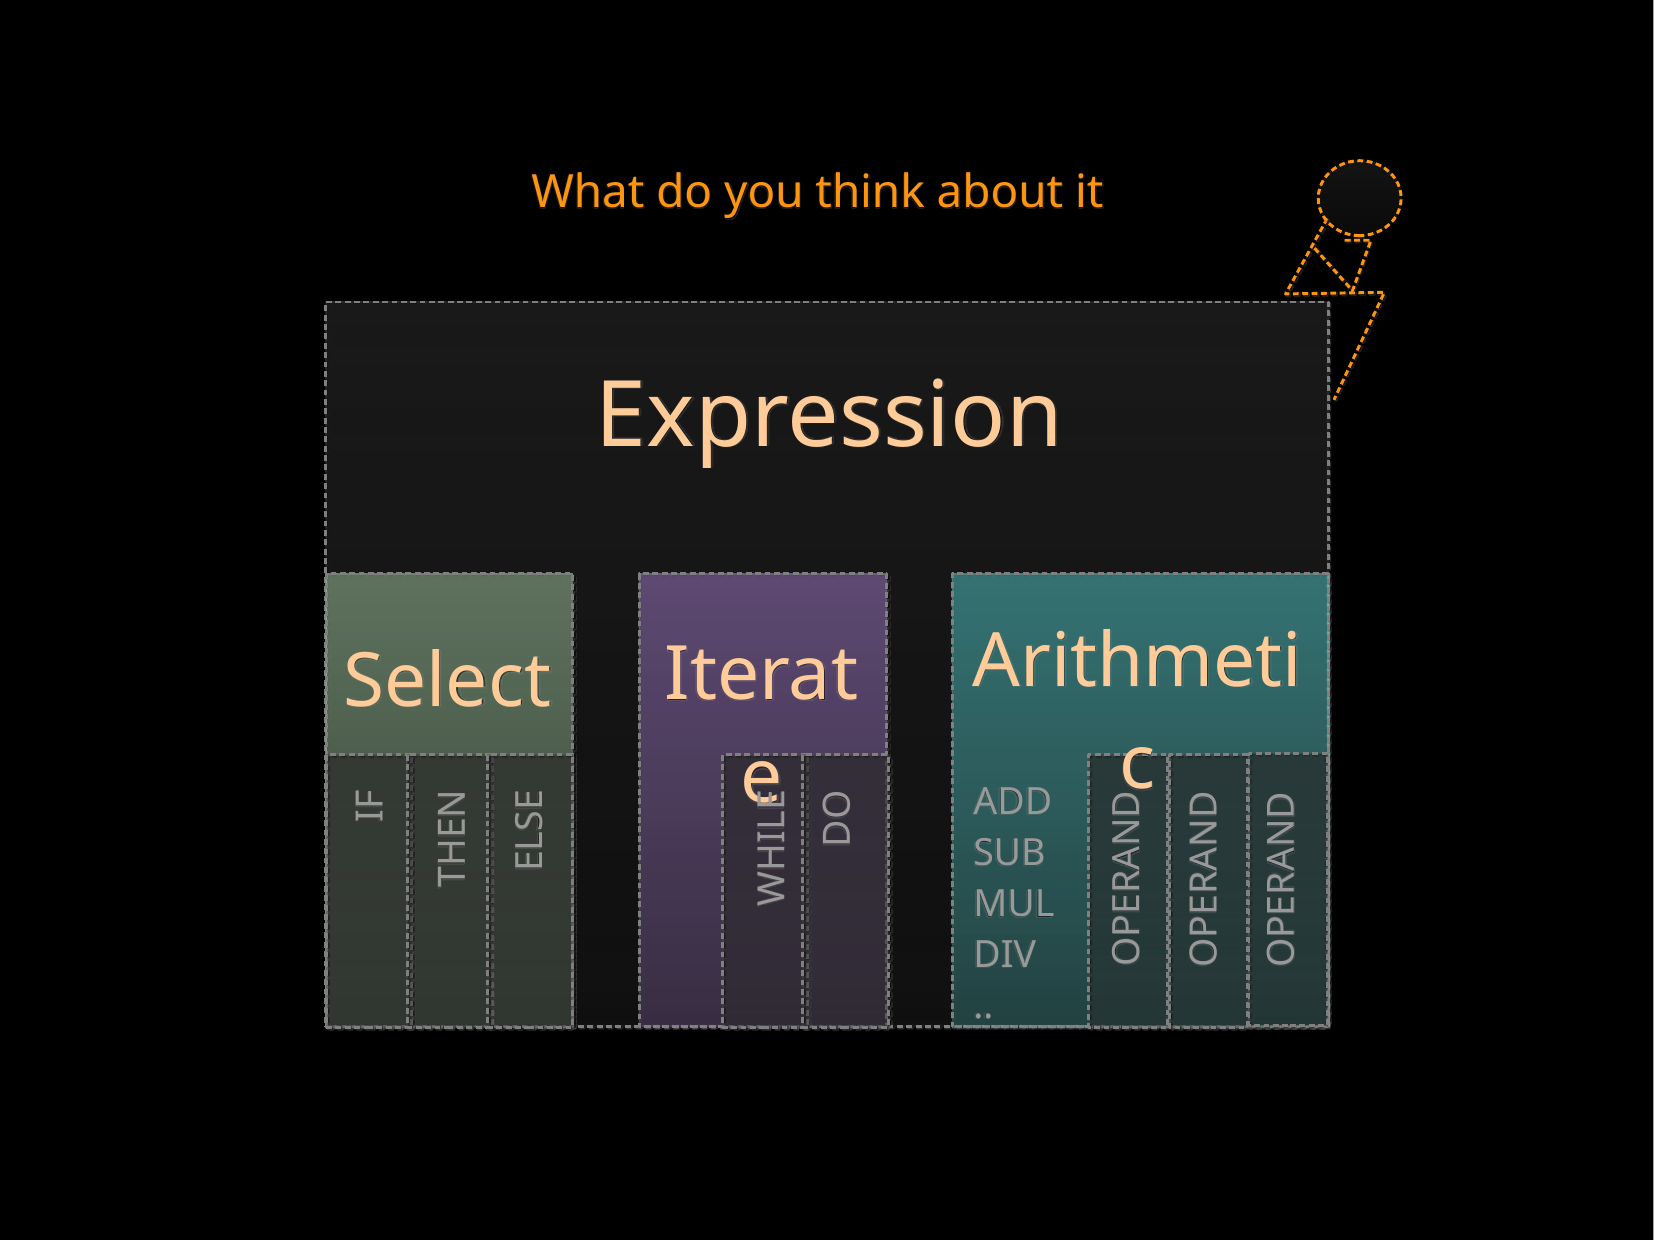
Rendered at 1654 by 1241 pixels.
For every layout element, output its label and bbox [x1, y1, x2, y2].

text_box [1318, 160, 1402, 236]
text_box [325, 301, 1329, 1028]
